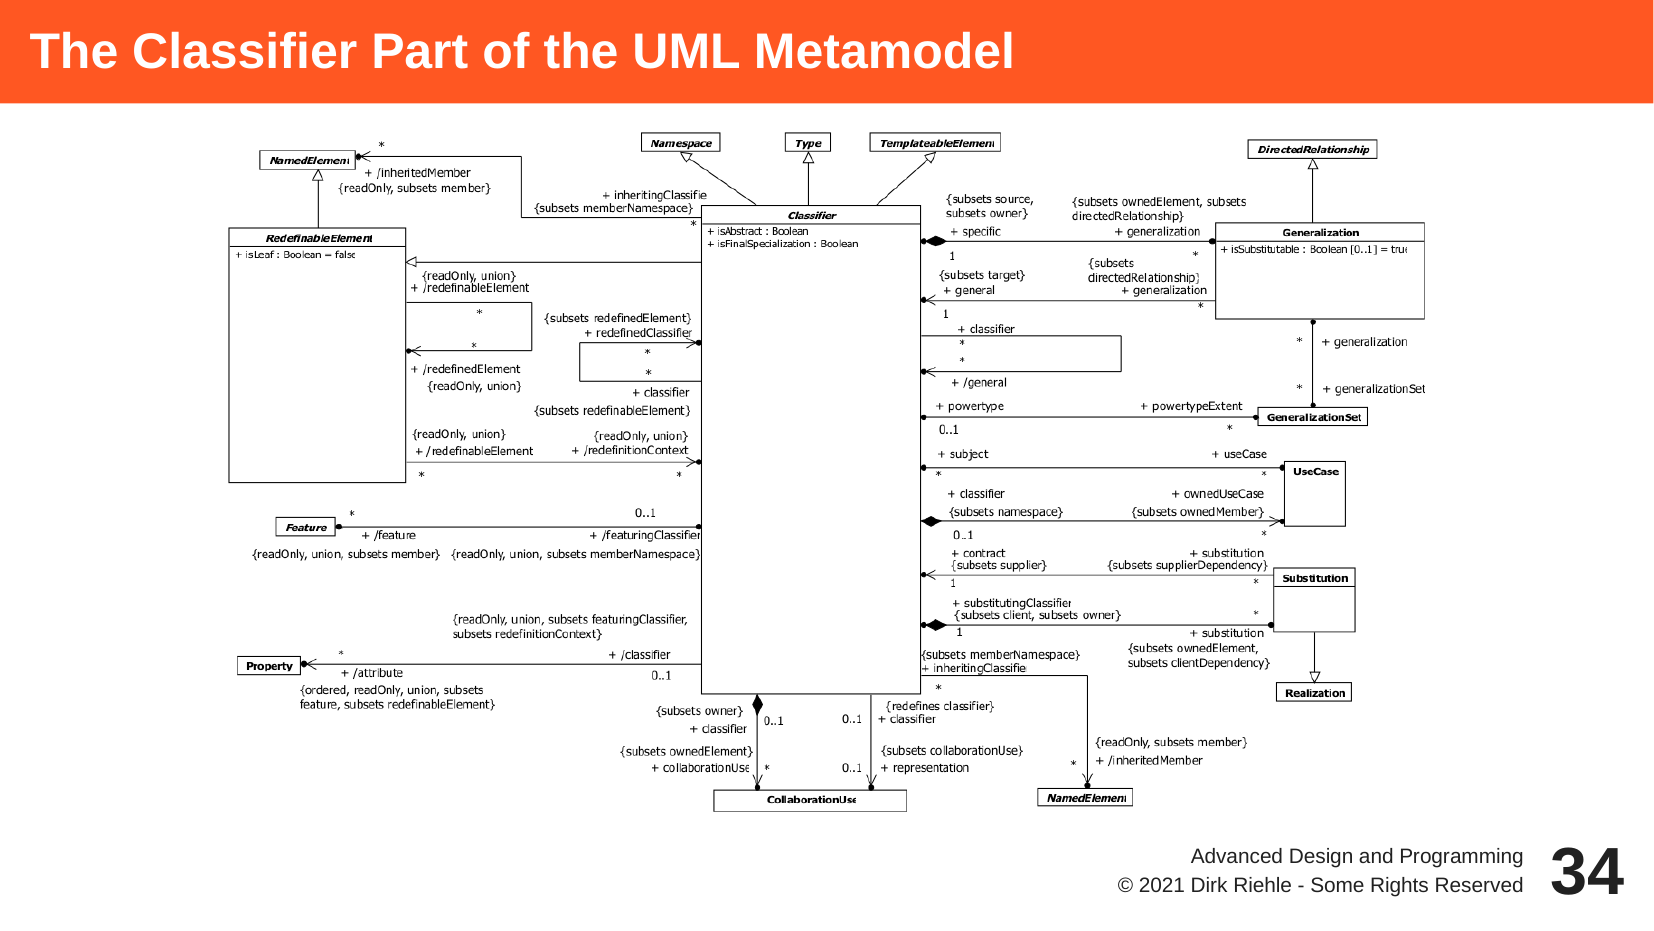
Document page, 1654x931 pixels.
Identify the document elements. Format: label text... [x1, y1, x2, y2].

title The Classifier Part of the UML Metamodel [0, 0, 1654, 104]
picture [228, 132, 1425, 813]
